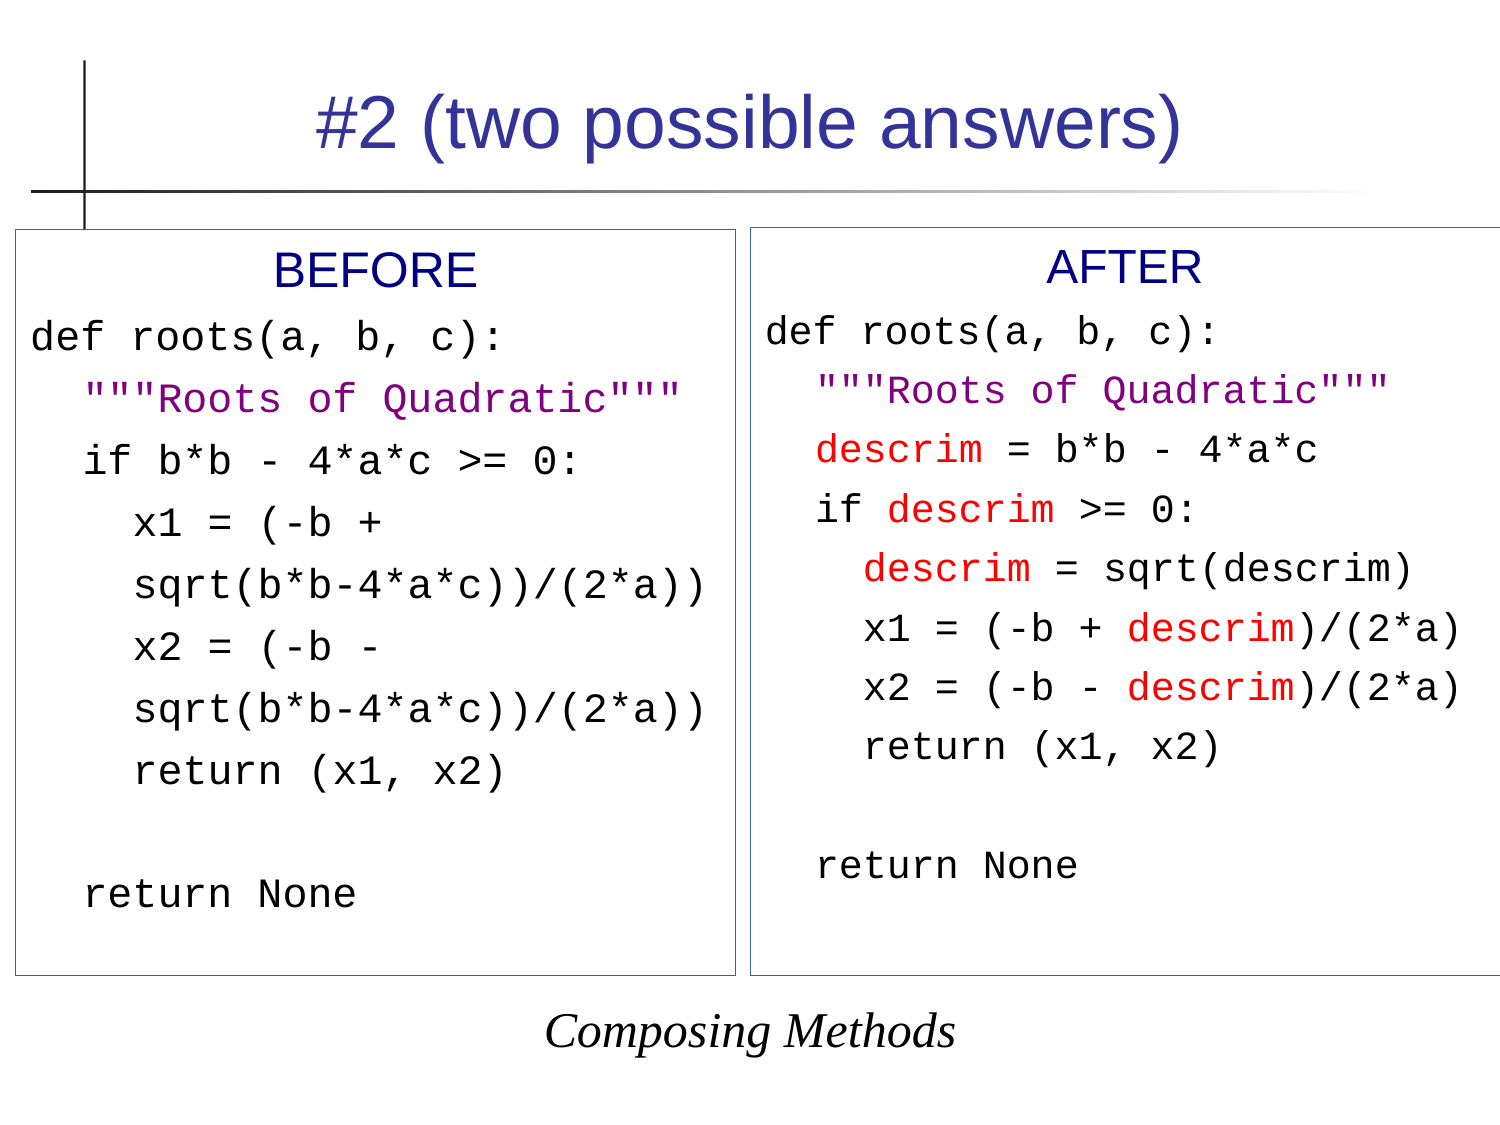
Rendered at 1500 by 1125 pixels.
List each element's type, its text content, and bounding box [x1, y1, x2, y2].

text_box Composing Methods [165, 990, 1336, 1065]
list AFTER def roots(a, b, c): """Roots of Quadratic""" descrim = b*b - 4*a*c if descrim >= 0: descrim = sqrt(descrim) x1 = (-b + descrim)/(2*a) x2 = (-b - descrim)/(2*a) return (x1, x2) return None [750, 227, 1500, 976]
title #2 (two possible answers) [50, 37, 1450, 201]
list BEFORE def roots(a, b, c): """Roots of Quadratic""" if b*b - 4*a*c >= 0: x1 = (-b + sqrt(b*b-4*a*c))/(2*a)) x2 = (-b - sqrt(b*b-4*a*c))/(2*a)) return (x1, x2) return None [15, 229, 736, 976]
